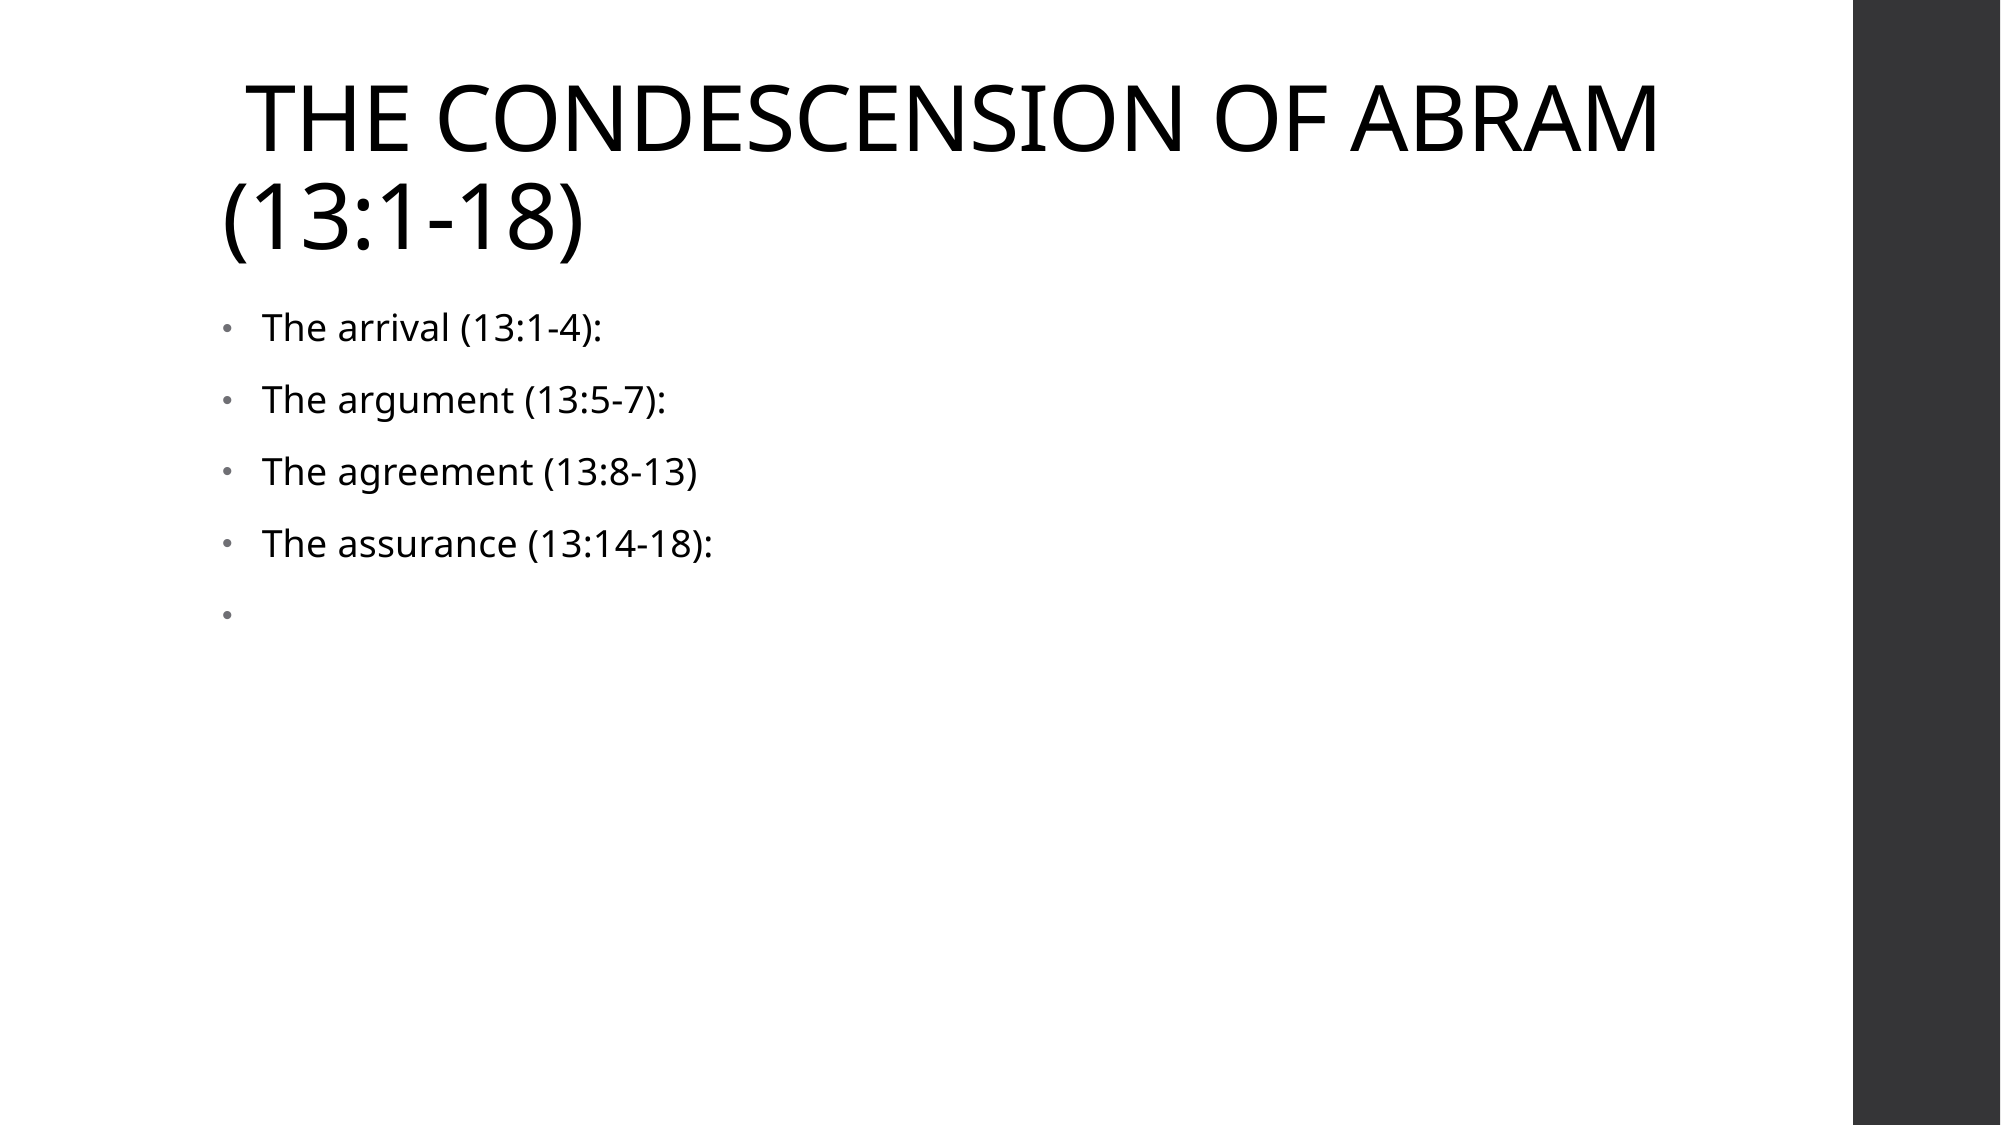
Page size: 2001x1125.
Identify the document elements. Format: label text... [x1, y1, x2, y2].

title THE CONDESCENSION OF ABRAM (13:1-18) [206, 60, 1797, 278]
list The arrival (13:1-4): The argument (13:5-7): The agreement (13:8-13) The assurance (13:14-18): [206, 299, 1617, 1014]
